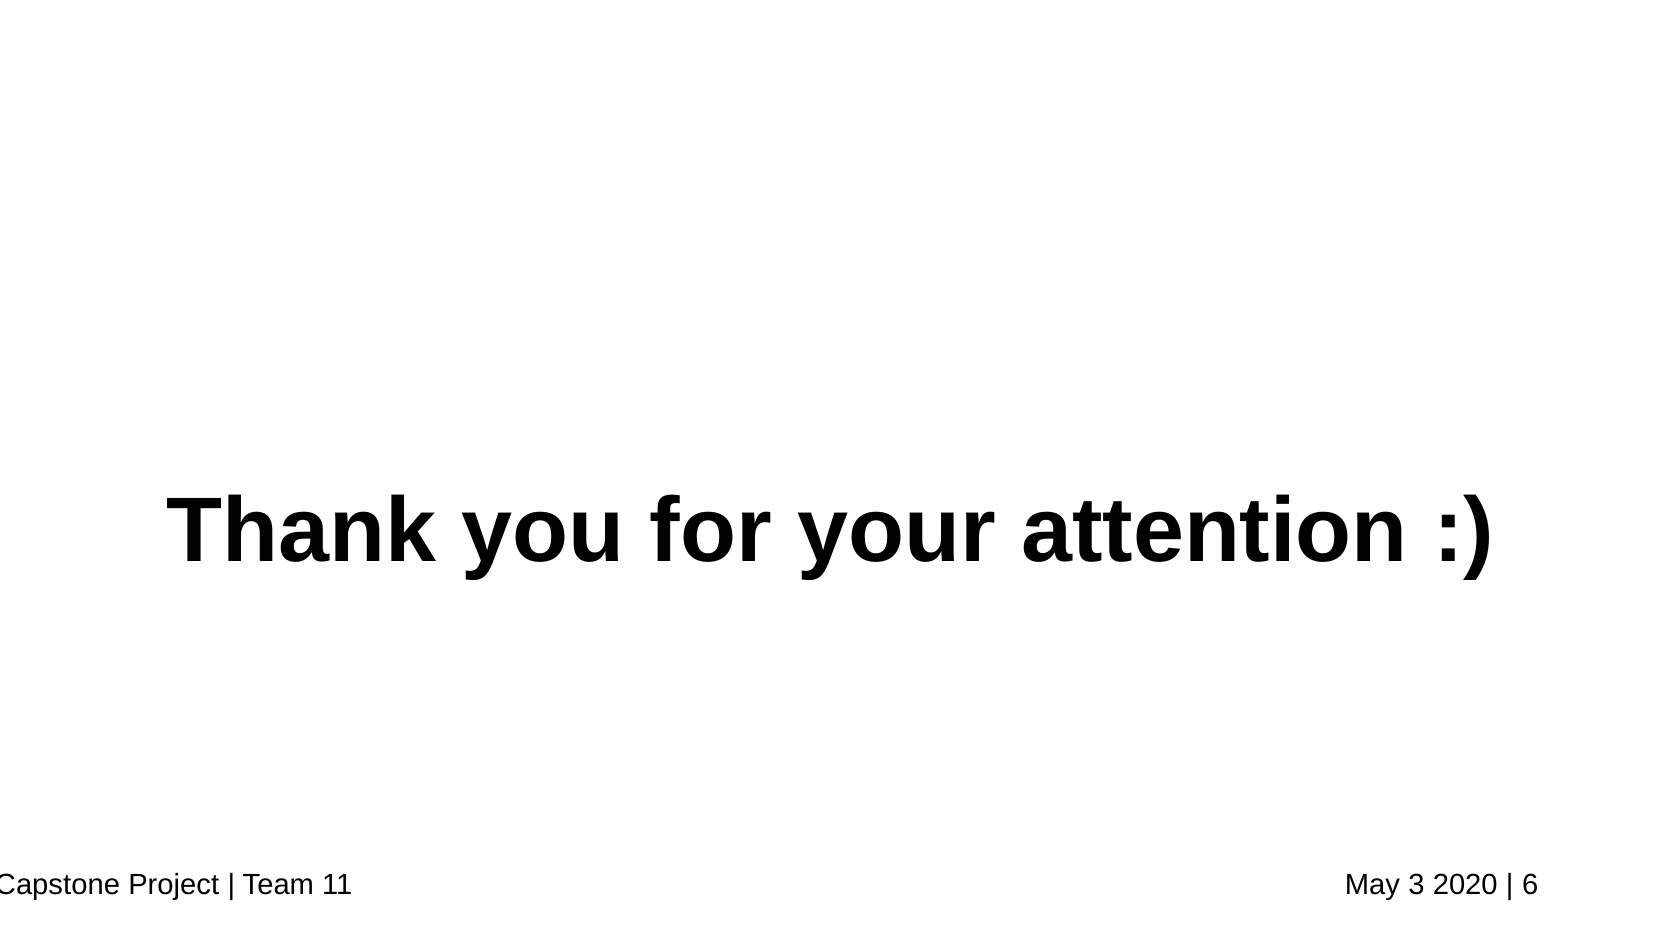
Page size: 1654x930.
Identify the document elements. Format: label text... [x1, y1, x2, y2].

text_box Capstone Project | Team 11 May 3 2020 | <number> [39, 860, 1611, 918]
title Thank you for your attention :) [87, 452, 1576, 608]
